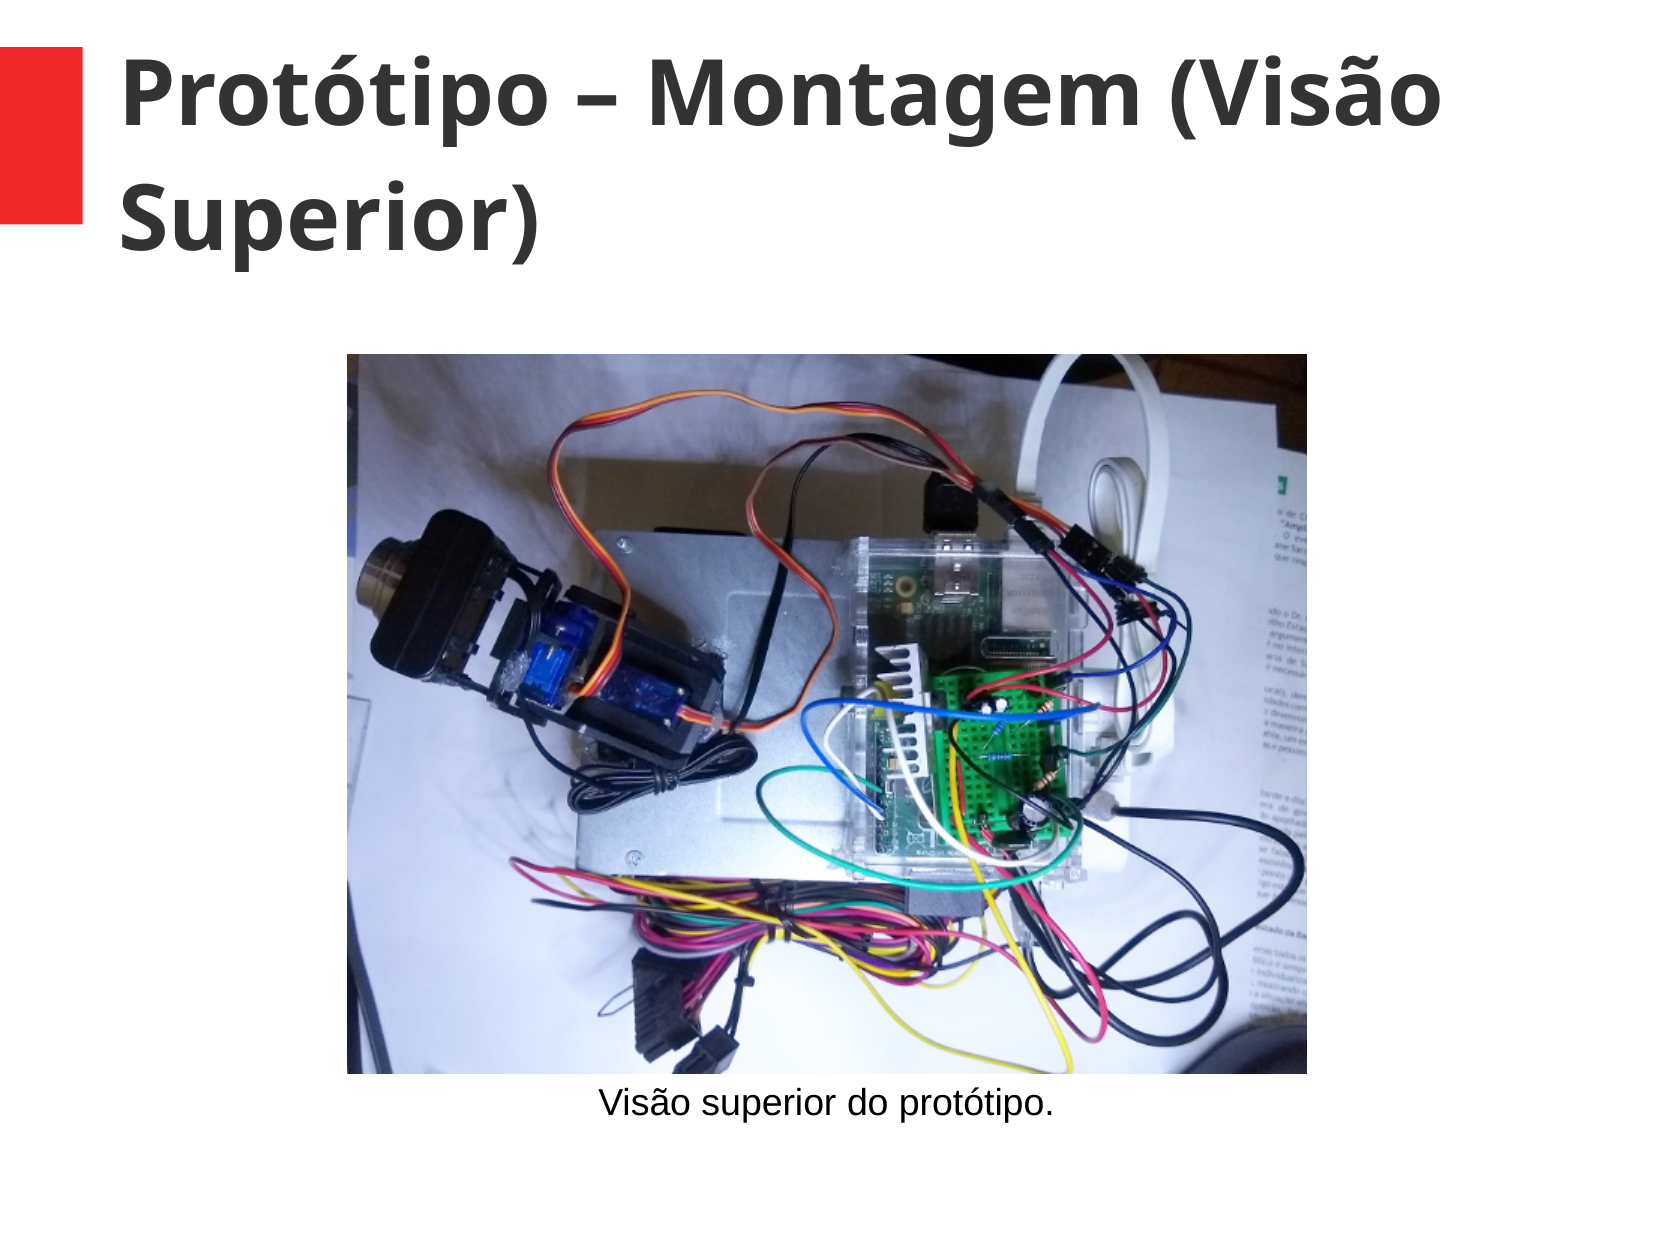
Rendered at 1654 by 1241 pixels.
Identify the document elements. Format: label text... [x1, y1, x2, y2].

text_box Visão superior do protótipo. [342, 1073, 1312, 1131]
title Protótipo – Montagem (Visão Superior) [118, 45, 1571, 260]
picture [347, 354, 1307, 1073]
